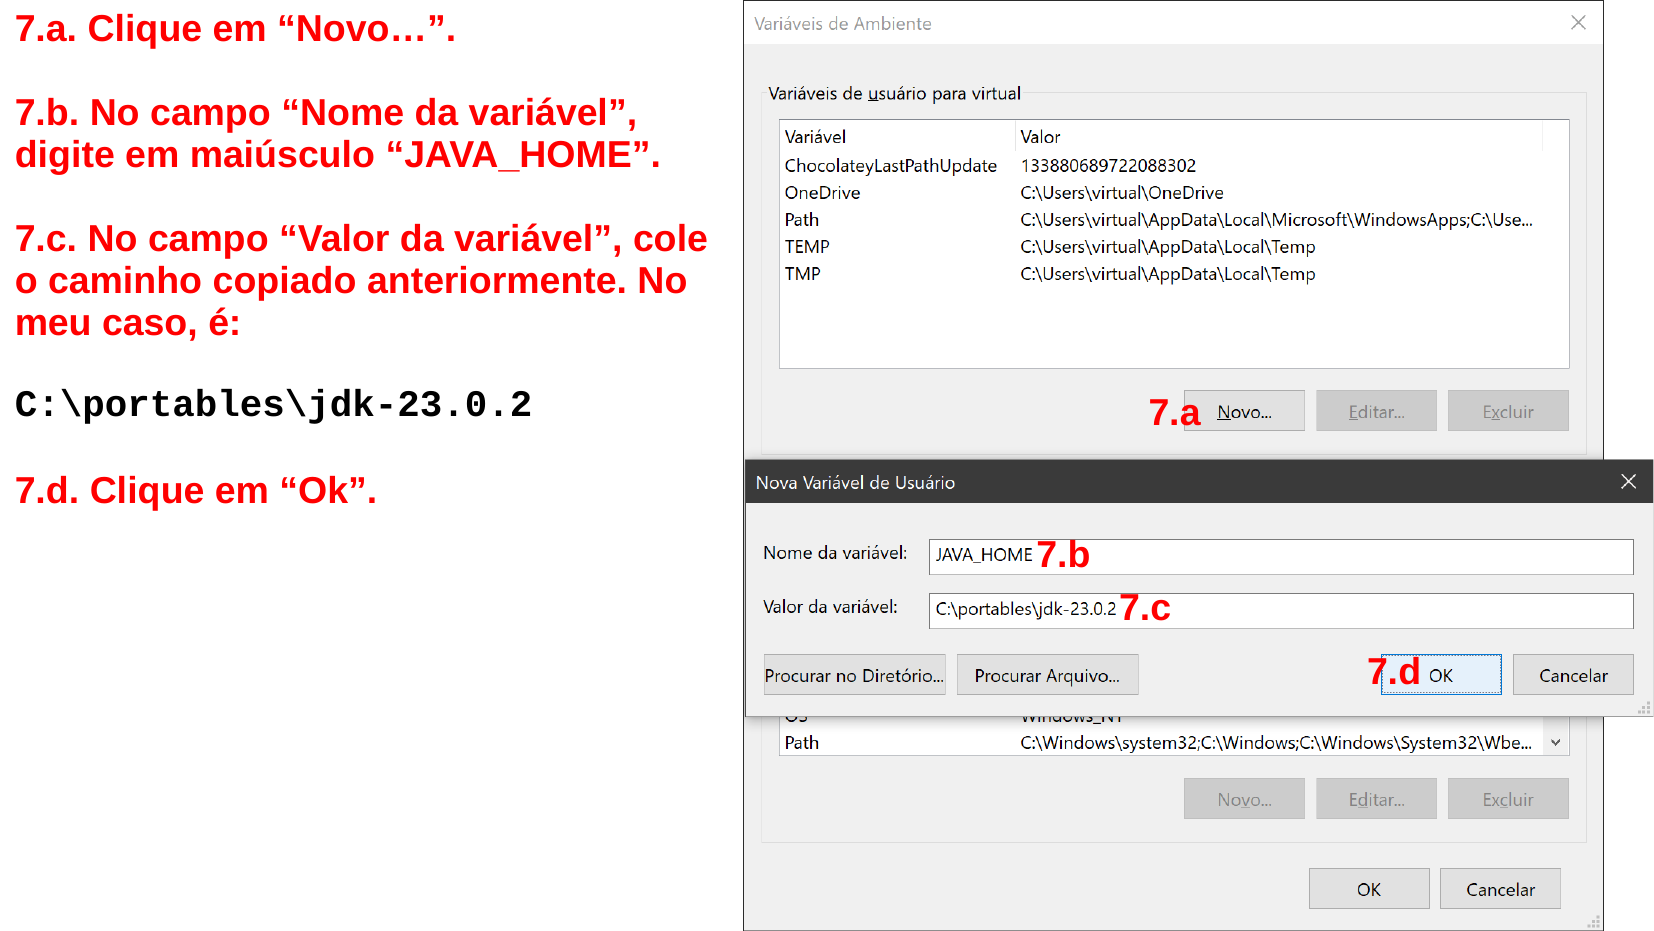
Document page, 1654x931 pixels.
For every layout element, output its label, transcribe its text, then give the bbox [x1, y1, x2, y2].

text_box 7.a. Clique em “Novo…”. 7.b. No campo “Nome da variável”, digite em maiúsculo “JAVA_HOME”. 7.c. No campo “Valor da variável”, cole o caminho copiado anteriormente. No meu caso, é: C:\portables\jdk-23.0.2 7.d. Clique em “Ok”. [0, 0, 743, 520]
text_box 7.d [1352, 643, 1437, 701]
text_box 7.b [1021, 525, 1106, 583]
picture [743, 0, 1654, 931]
text_box 7.c [1104, 578, 1187, 636]
text_box 7.a [1133, 383, 1216, 441]
